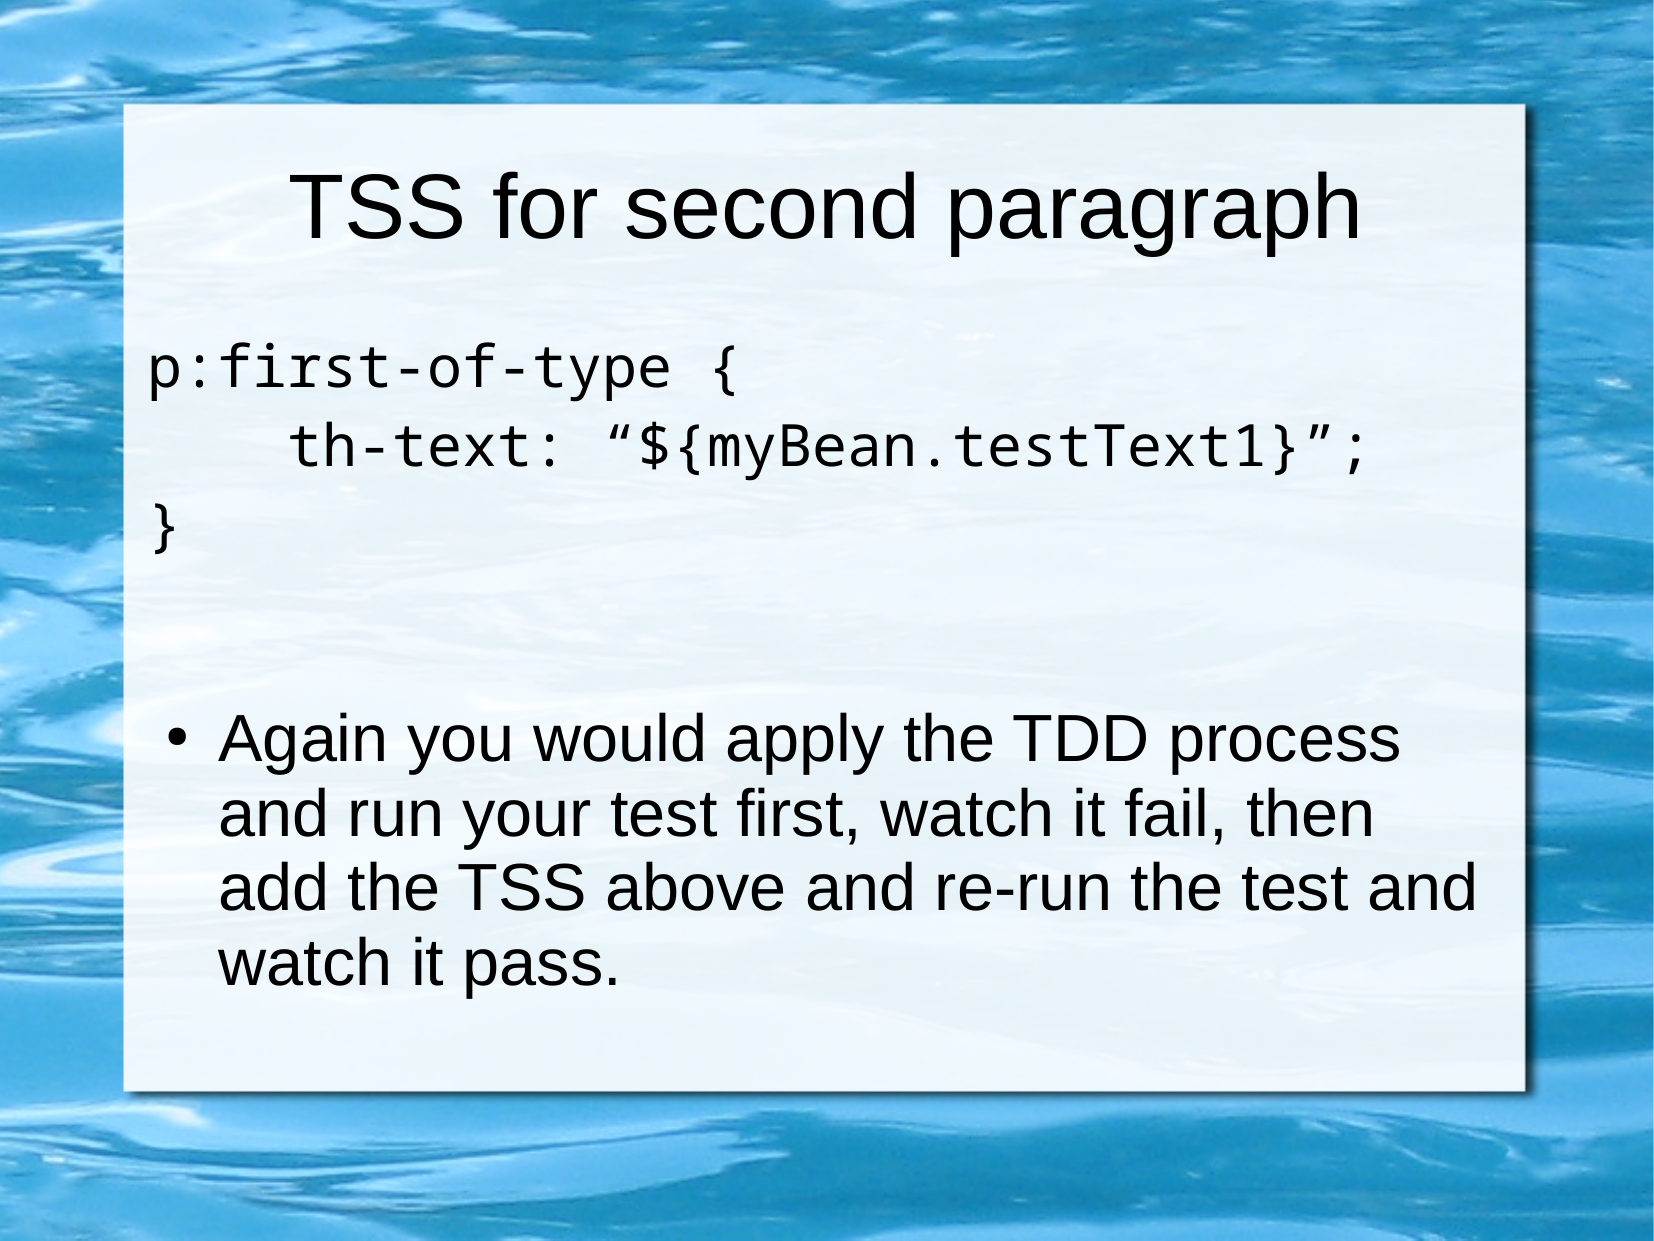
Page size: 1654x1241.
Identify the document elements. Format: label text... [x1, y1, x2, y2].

title TSS for second paragraph [147, 118, 1506, 296]
list p:first-of-type { th-text: “${myBean.testText1}”; } Again you would apply the TDD process and run your test first, watch it fail, then add the TSS above and re-run the test and watch it pass. [147, 324, 1506, 1063]
picture [0, 0, 1654, 1241]
